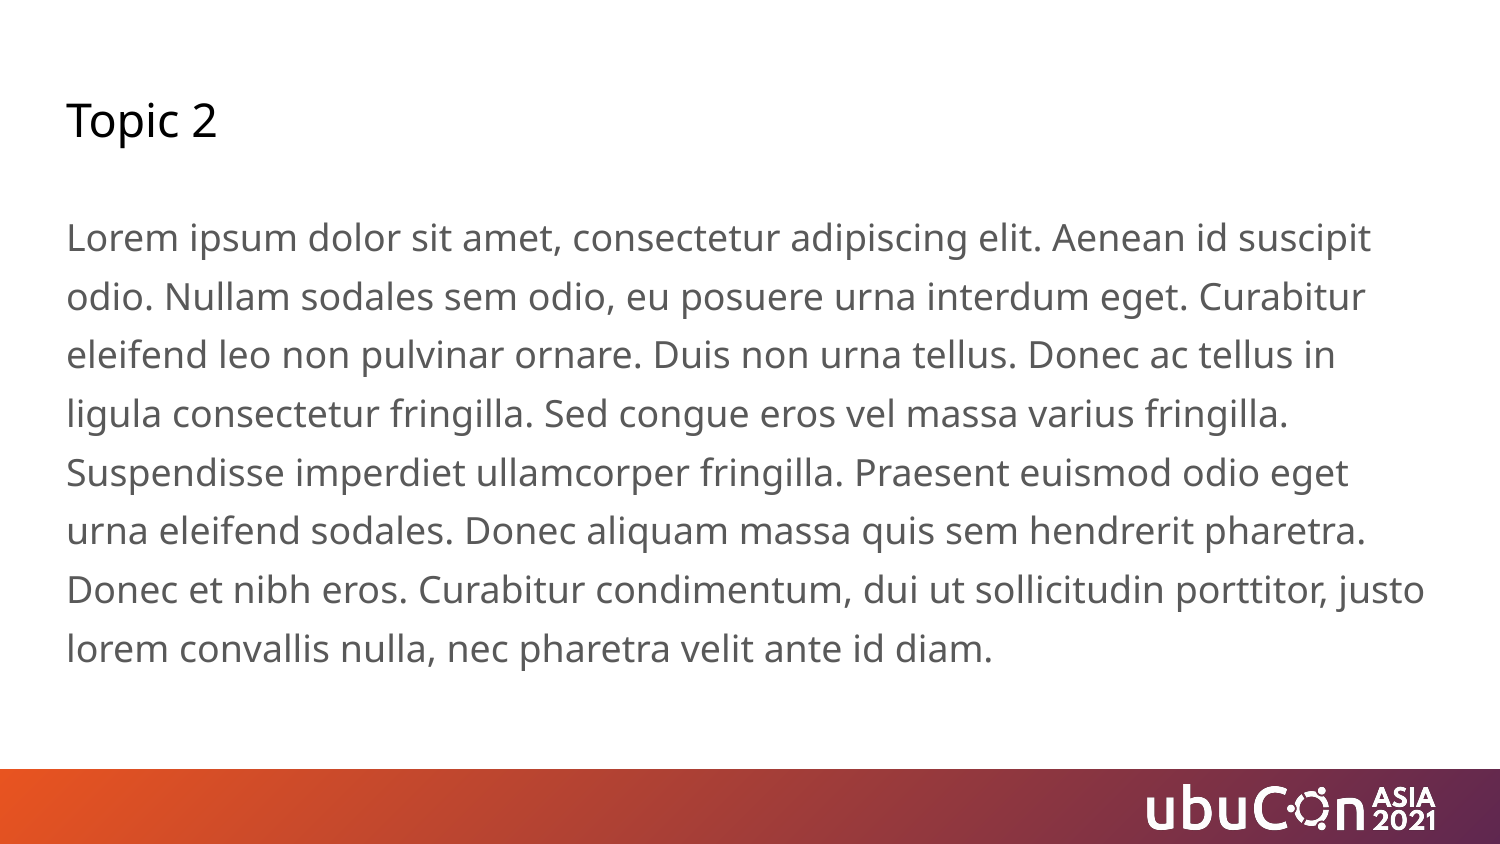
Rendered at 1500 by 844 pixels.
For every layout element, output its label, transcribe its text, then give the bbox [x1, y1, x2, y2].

list Lorem ipsum dolor sit amet, consectetur adipiscing elit. Aenean id suscipit odio. Nullam sodales sem odio, eu posuere urna interdum eget. Curabitur eleifend leo non pulvinar ornare. Duis non urna tellus. Donec ac tellus in ligula consectetur fringilla. Sed congue eros vel massa varius fringilla. Suspendisse imperdiet ullamcorper fringilla. Praesent euismod odio eget urna eleifend sodales. Donec aliquam massa quis sem hendrerit pharetra. Donec et nibh eros. Curabitur condimentum, dui ut sollicitudin porttitor, justo lorem convallis nulla, nec pharetra velit ante id diam. [51, 189, 1449, 750]
title Topic 2 [51, 72, 1449, 167]
picture [1137, 784, 1449, 834]
text_box [0, 769, 1500, 844]
